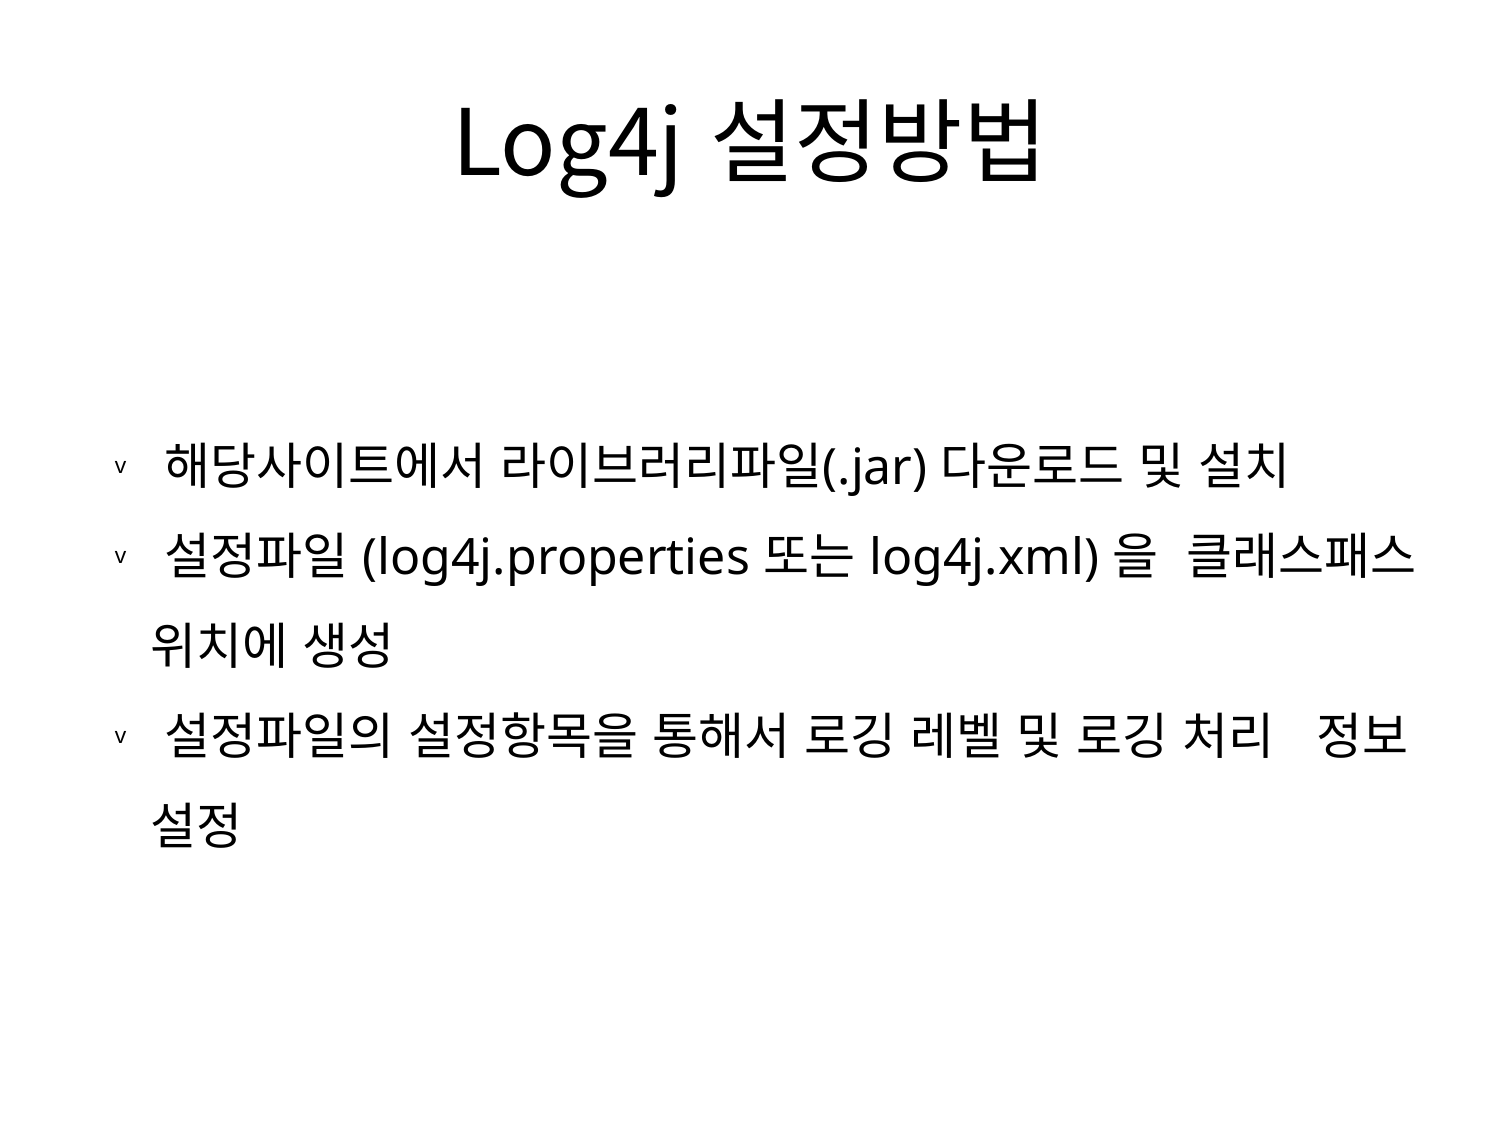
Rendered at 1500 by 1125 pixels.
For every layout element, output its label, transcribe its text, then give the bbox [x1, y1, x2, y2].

text_box 해당사이트에서 라이브러리파일(.jar) 다운로드 및 설치 설정파일 (log4j.properties 또는 log4j.xml) 을 클래스패스 위치에 생성 설정파일의 설정항목을 통해서 로깅 레벨 및 로깅 처리 정보 설정 [100, 397, 1436, 862]
title Log4j 설정방법 [75, 45, 1425, 233]
